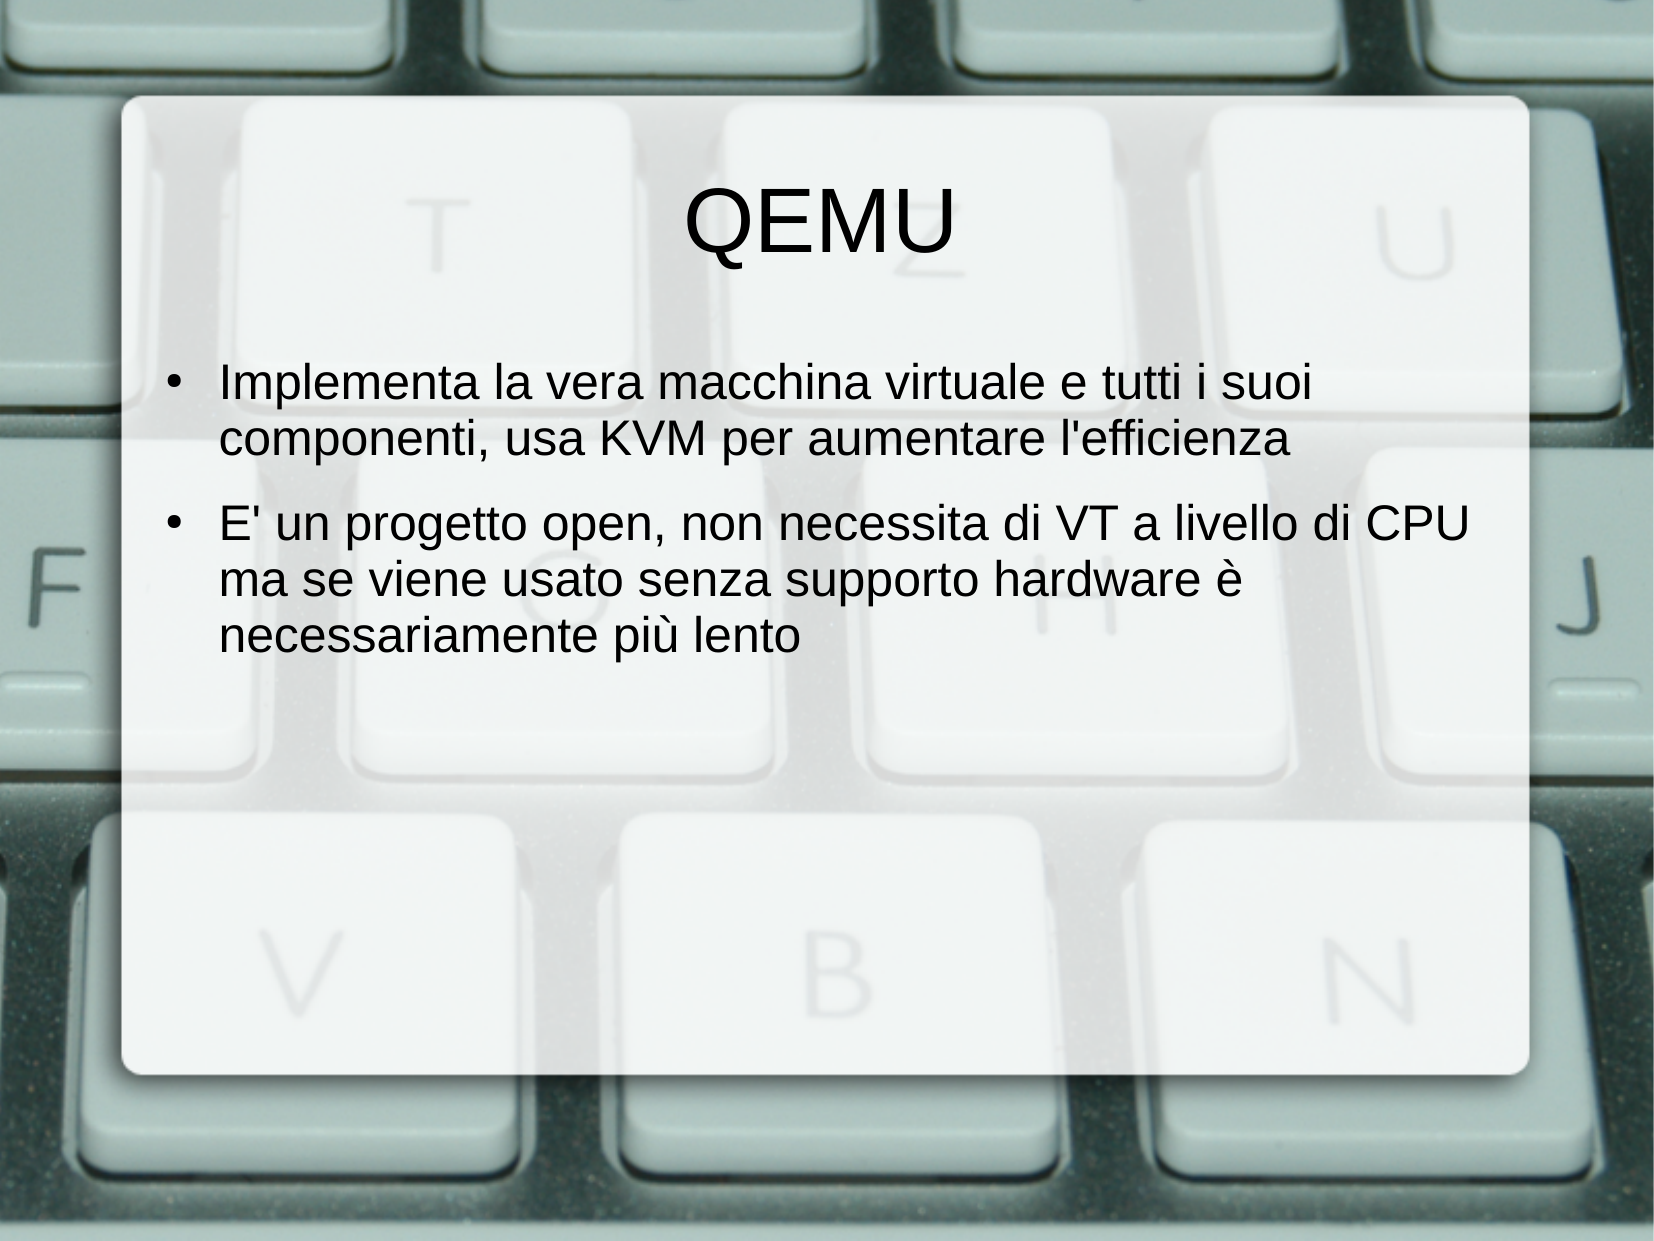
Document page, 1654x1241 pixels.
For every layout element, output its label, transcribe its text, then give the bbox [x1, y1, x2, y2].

list Implementa la vera macchina virtuale e tutti i suoi componenti, usa KVM per aumentare l'efficienza E' un progetto open, non necessita di VT a livello di CPU ma se viene usato senza supporto hardware è necessariamente più lento [147, 354, 1506, 1074]
picture [0, 0, 1654, 1241]
title QEMU [135, 117, 1506, 325]
